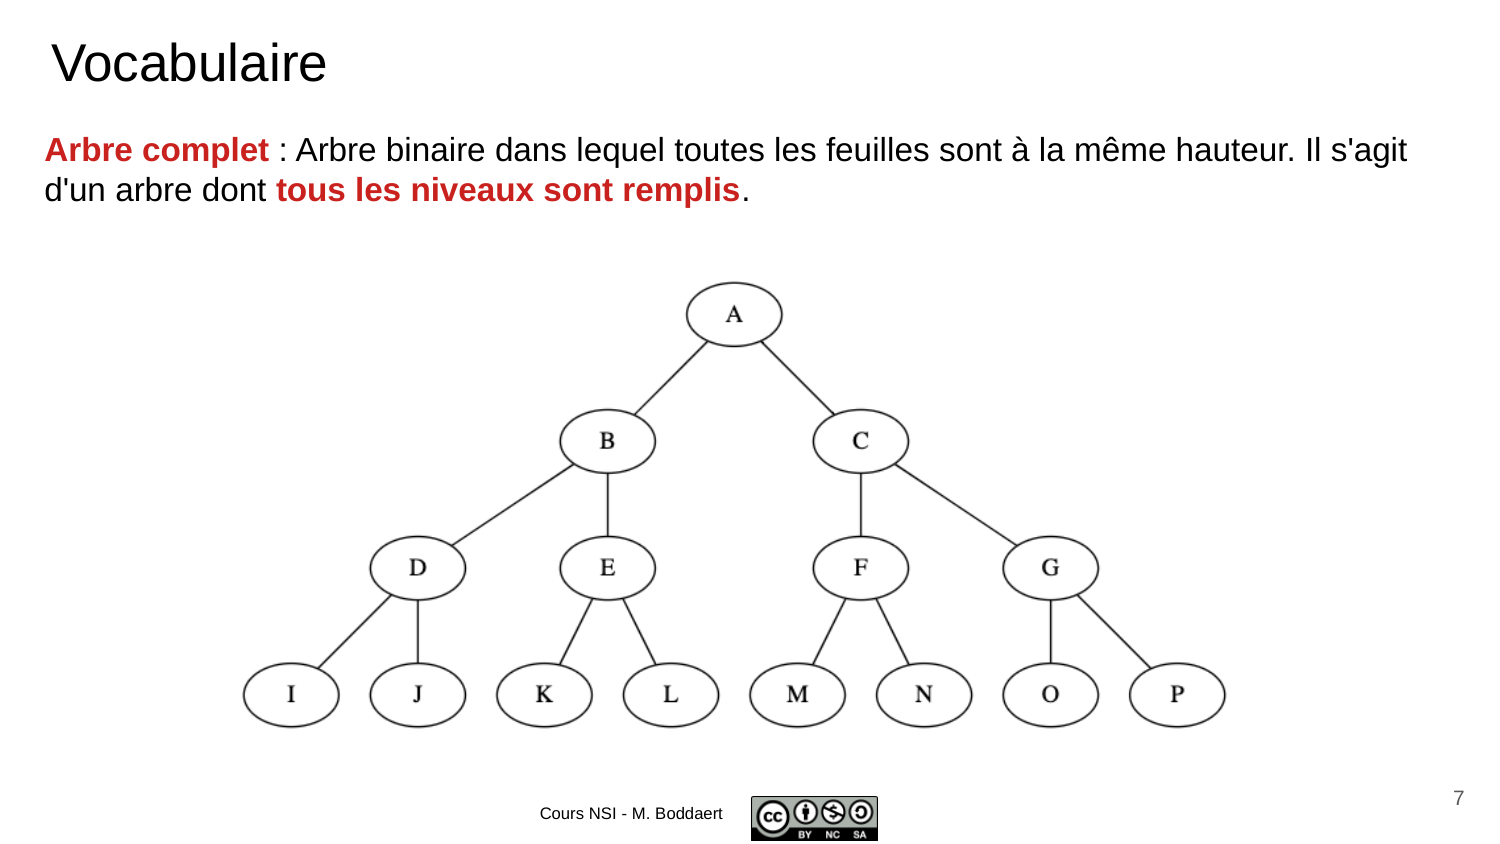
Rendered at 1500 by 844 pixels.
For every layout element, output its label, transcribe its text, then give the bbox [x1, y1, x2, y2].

text_box Arbre complet : Arbre binaire dans lequel toutes les feuilles sont à la même hauteur. Il s'agit d'un arbre dont tous les niveaux sont remplis. [29, 120, 1477, 207]
title Vocabulaire [51, 13, 1449, 108]
picture [751, 796, 878, 841]
slide_number <numéro> [1389, 764, 1480, 830]
picture [237, 276, 1232, 734]
